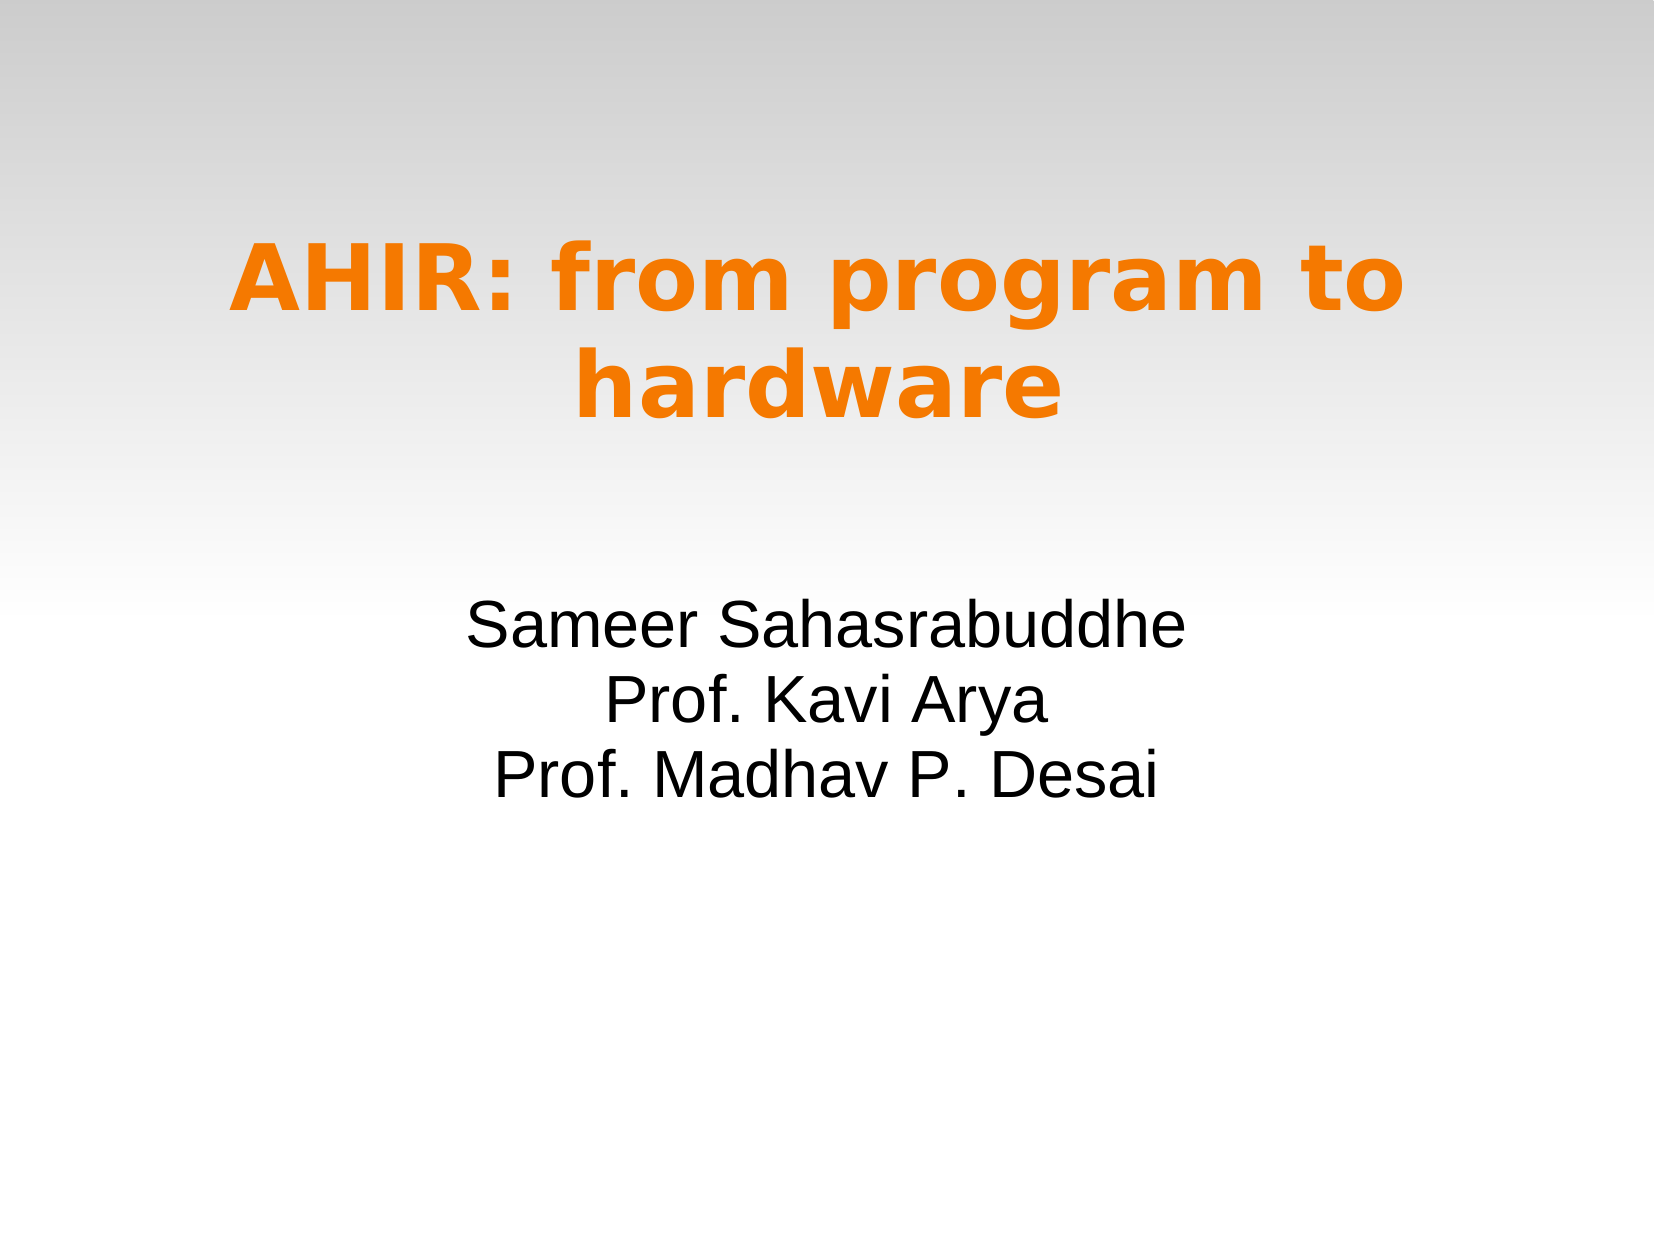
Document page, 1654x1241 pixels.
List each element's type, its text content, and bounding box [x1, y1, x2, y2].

title AHIR: from program to hardware [75, 225, 1564, 440]
subtitle Sameer Sahasrabuddhe Prof. Kavi Arya Prof. Madhav P. Desai [82, 290, 1571, 1109]
